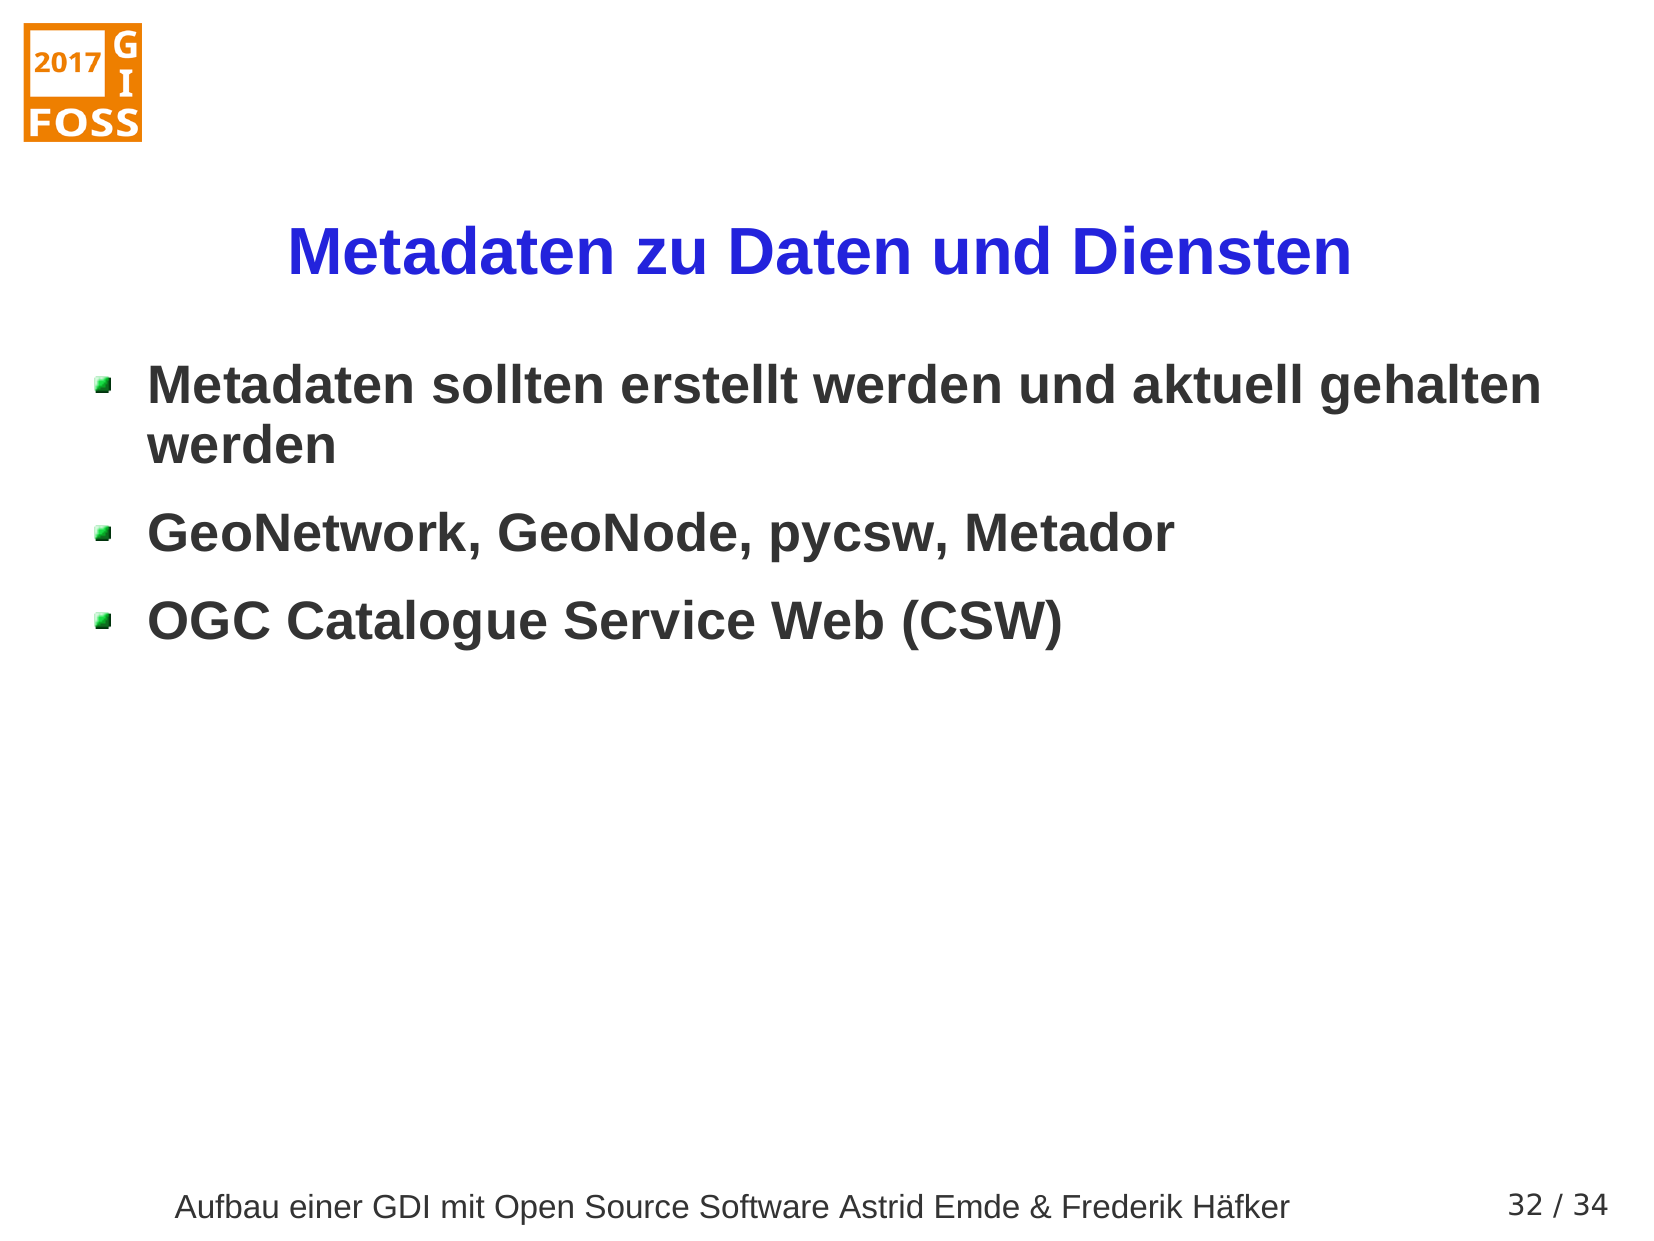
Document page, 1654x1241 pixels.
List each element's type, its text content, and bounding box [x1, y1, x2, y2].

list Metadaten sollten erstellt werden und aktuell gehalten werden GeoNetwork, GeoNode, pycsw, Metador OGC Catalogue Service Web (CSW) [76, 354, 1565, 1173]
title Metadaten zu Daten und Diensten [76, 177, 1565, 325]
picture [23, 23, 142, 142]
